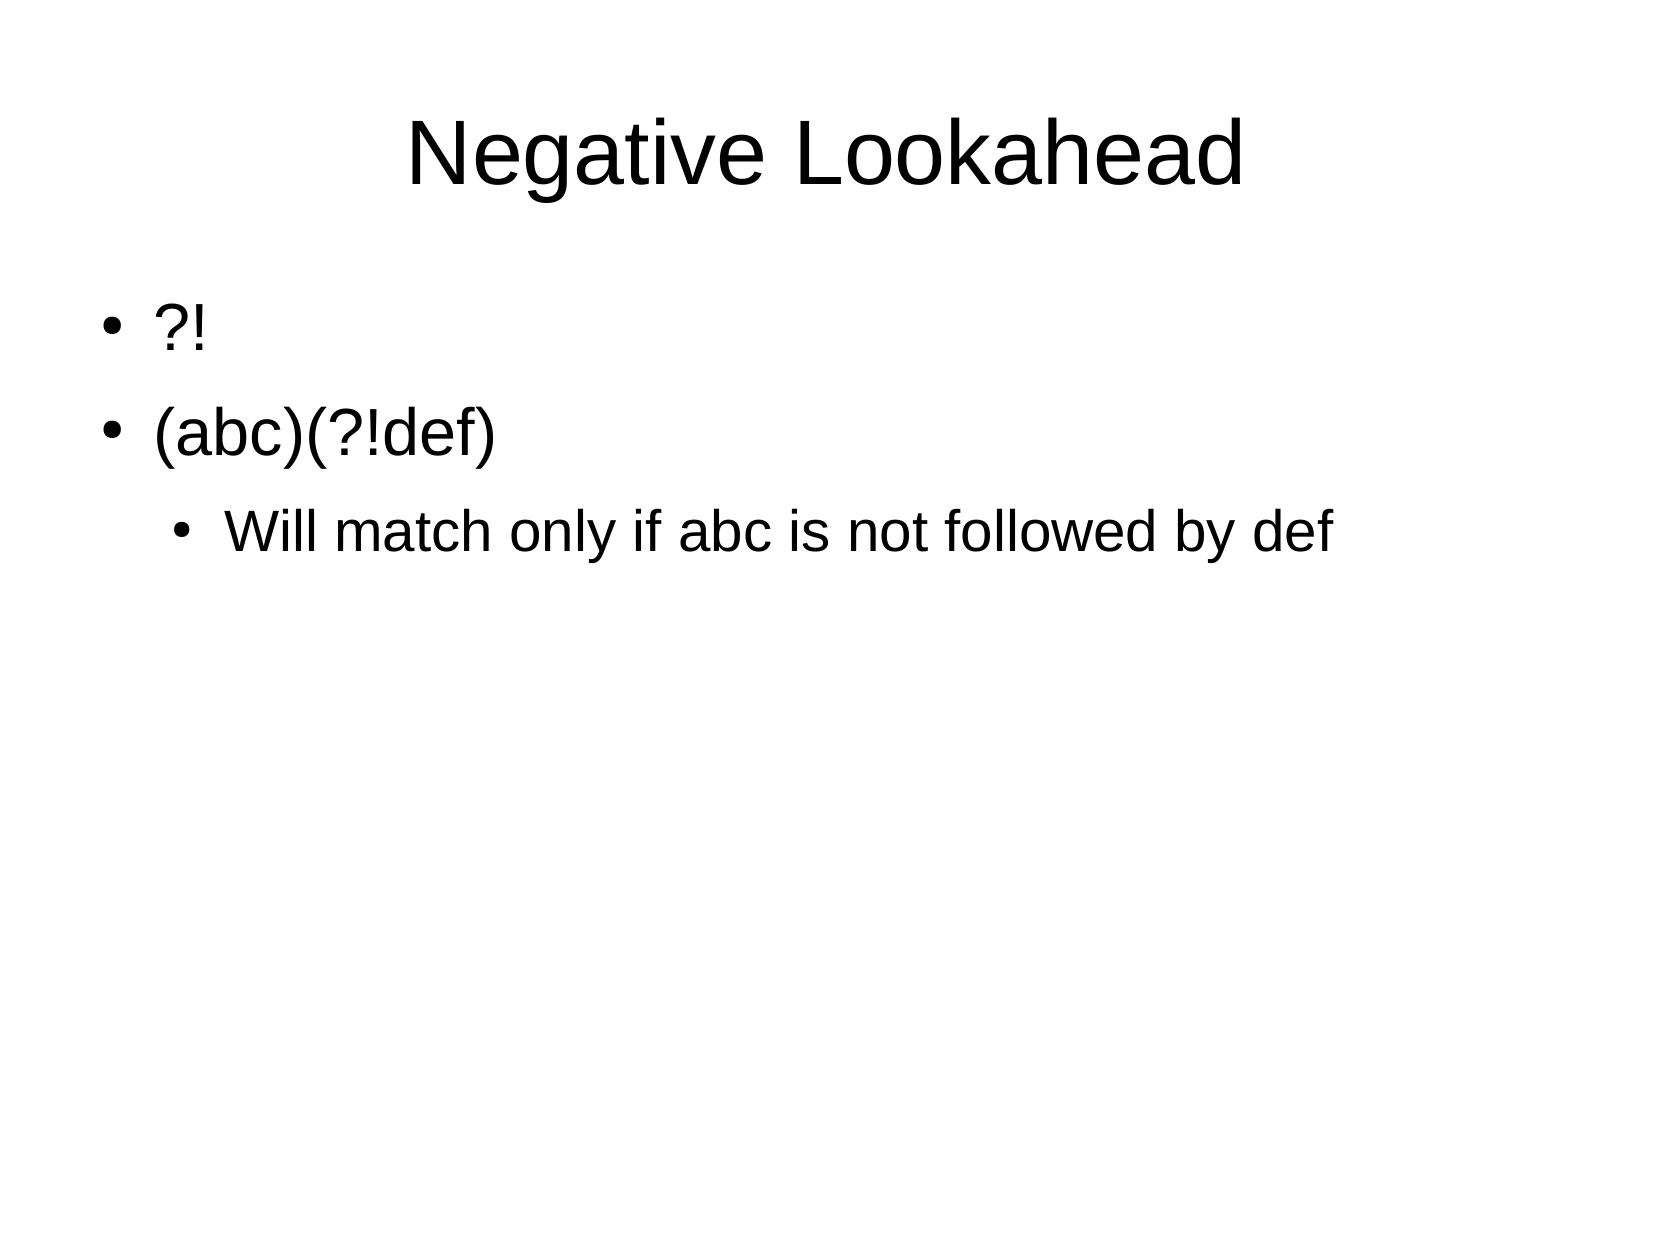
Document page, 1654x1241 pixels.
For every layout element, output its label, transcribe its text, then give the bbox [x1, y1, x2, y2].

list ?! (abc)(?!def) Will match only if abc is not followed by def [82, 290, 1571, 1094]
title Negative Lookahead [82, 56, 1571, 250]
